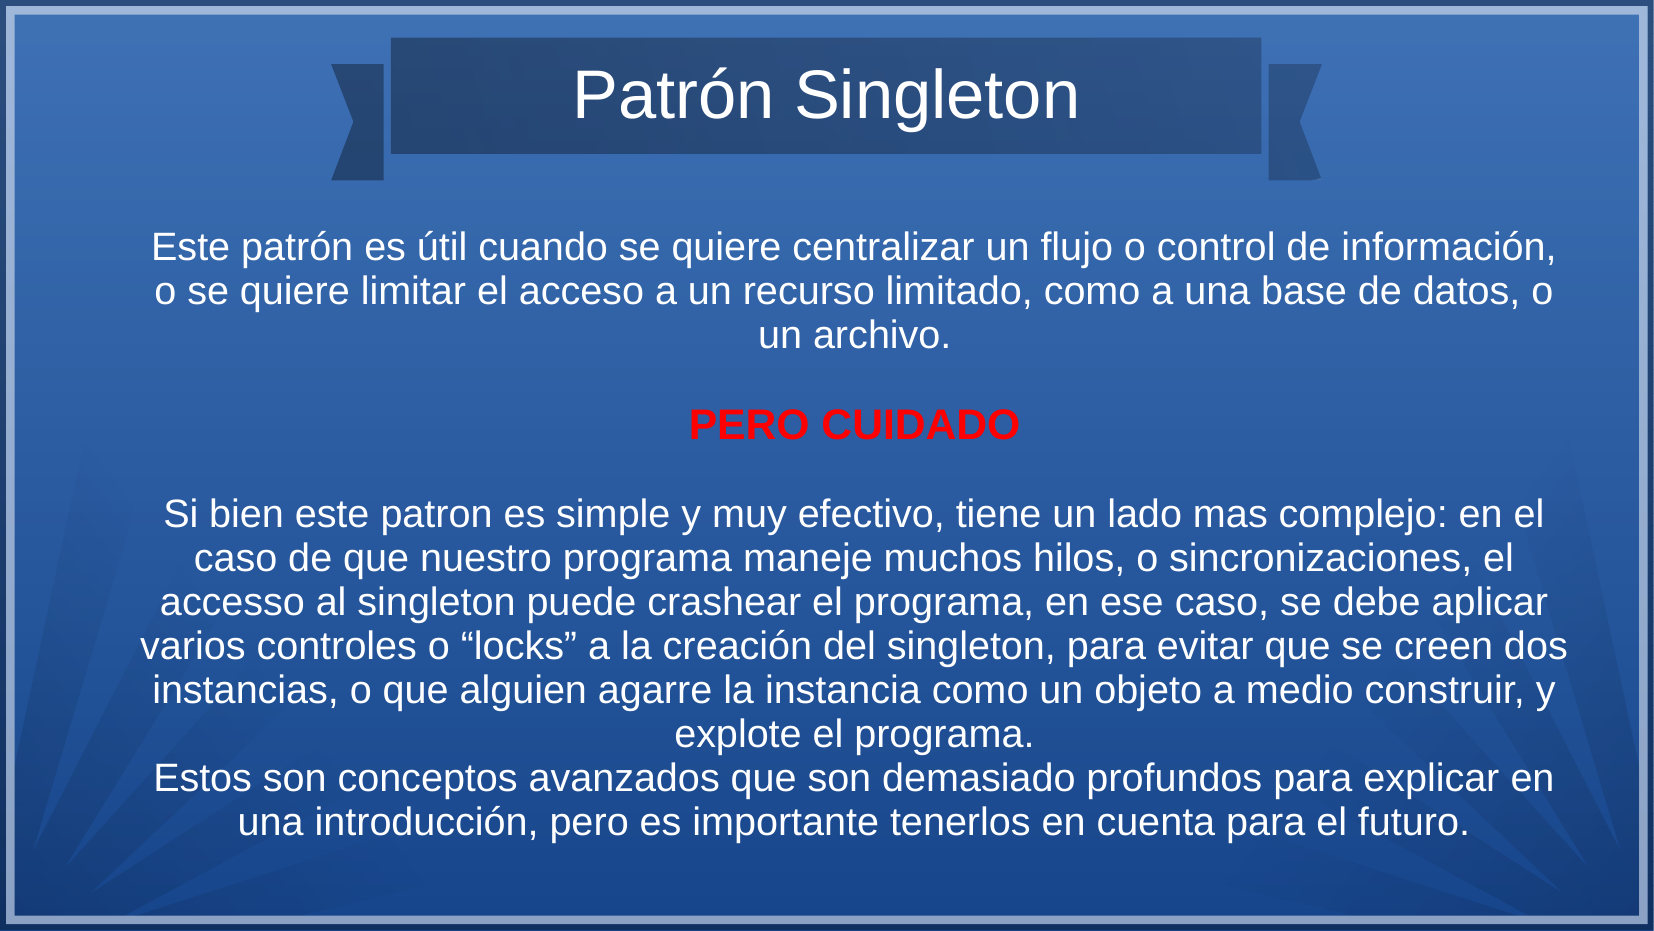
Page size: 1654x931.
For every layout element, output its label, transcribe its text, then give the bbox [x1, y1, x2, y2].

list Este patrón es útil cuando se quiere centralizar un flujo o control de información, o se quiere limitar el acceso a un recurso limitado, como a una base de datos, o un archivo. PERO CUIDADO Si bien este patron es simple y muy efectivo, tiene un lado mas complejo: en el caso de que nuestro programa maneje muchos hilos, o sincronizaciones, el accesso al singleton puede crashear el programa, en ese caso, se debe aplicar varios controles o “locks” a la creación del singleton, para evitar que se creen dos instancias, o que alguien agarre la instancia como un objeto a medio construir, y explote el programa. Estos son conceptos avanzados que son demasiado profundos para explicar en una introducción, pero es importante tenerlos en cuenta para el futuro. [82, 224, 1571, 848]
title Patrón Singleton [389, 35, 1264, 154]
